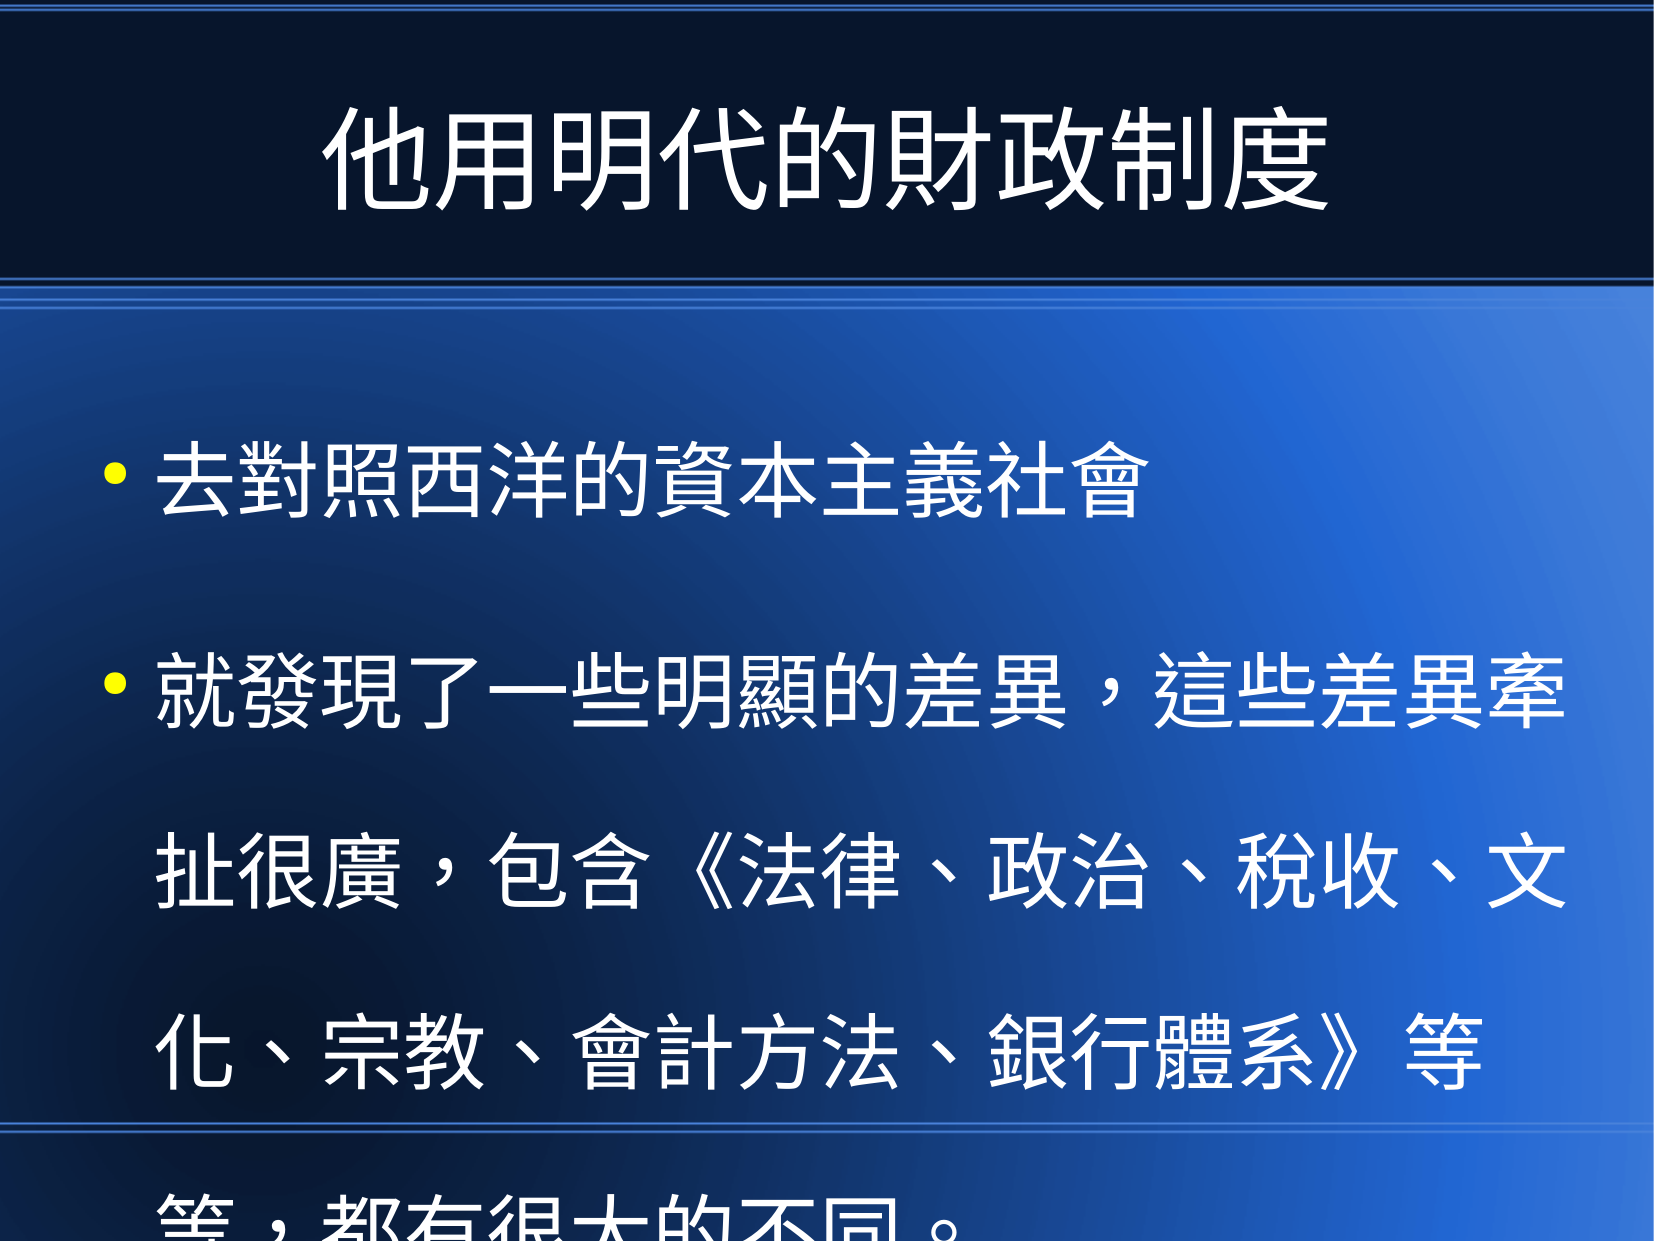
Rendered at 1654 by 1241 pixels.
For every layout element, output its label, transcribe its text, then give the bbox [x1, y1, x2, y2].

list 去對照西洋的資本主義社會 就發現了一些明顯的差異，這些差異牽扯很廣，包含《法律、政治、稅收、文化、宗教、會計方法、銀行體系》等等，都有很大的不同。 [82, 355, 1571, 1241]
picture [0, 0, 1654, 1241]
title 他用明代的財政制度 [82, 49, 1571, 257]
